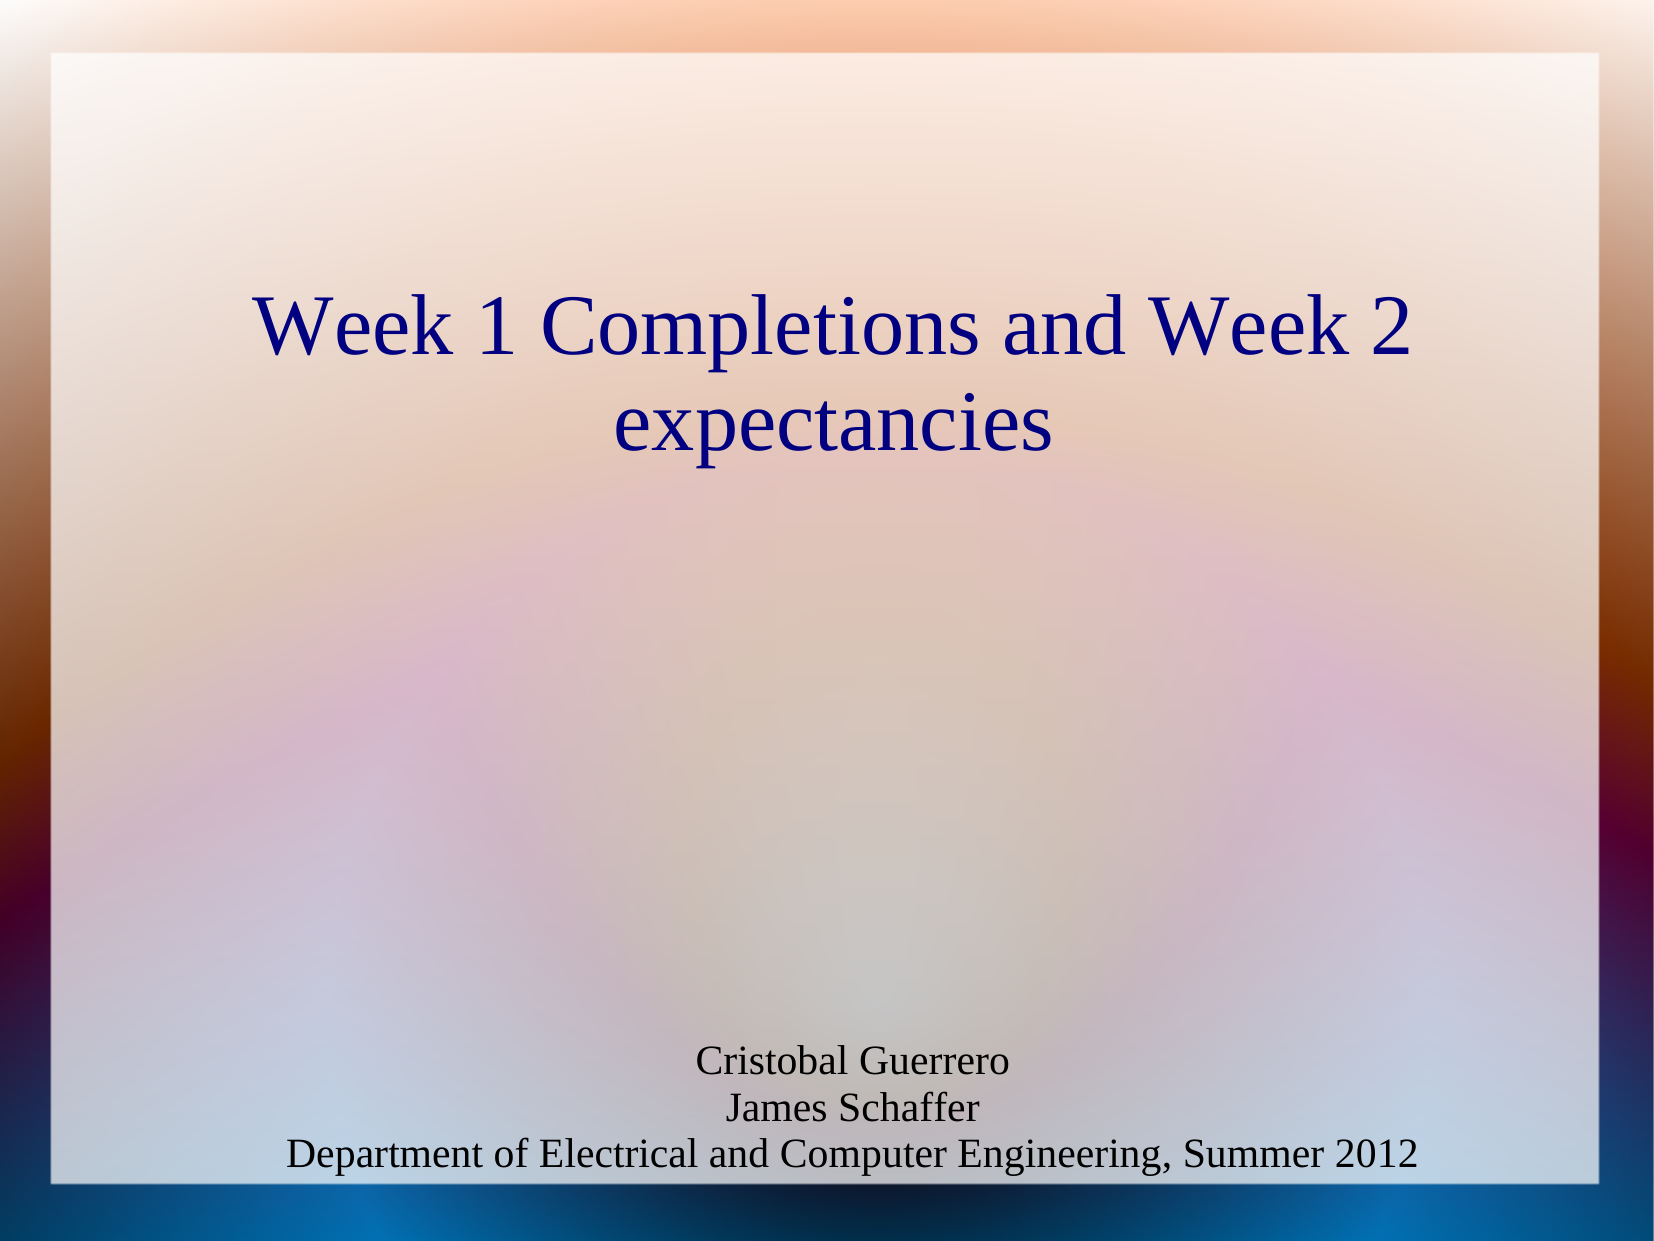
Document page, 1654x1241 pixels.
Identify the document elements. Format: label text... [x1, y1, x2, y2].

picture [0, 0, 1654, 1241]
title Week 1 Completions and Week 2 expectancies [90, 270, 1579, 478]
subtitle Cristobal Guerrero James Schaffer Department of Electrical and Computer Engineering, Summer 2012 [105, 1019, 1601, 1195]
